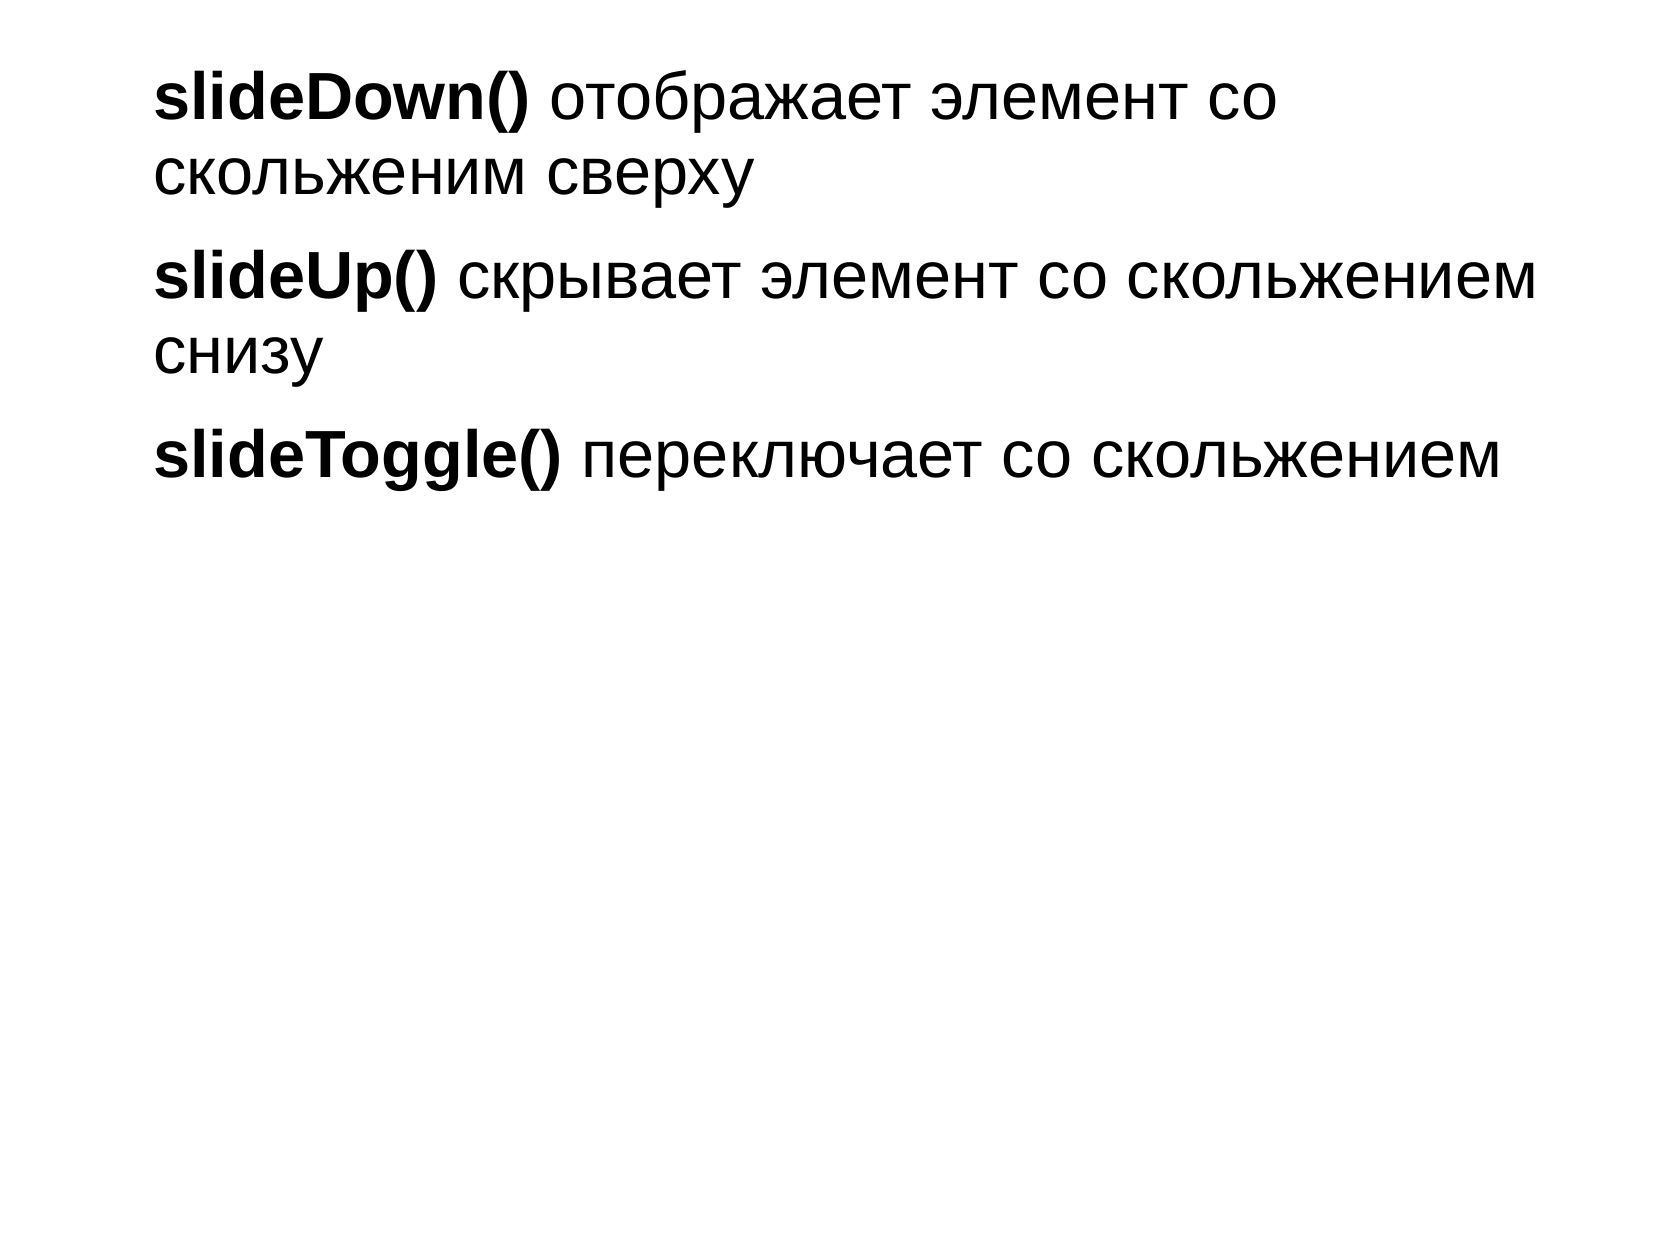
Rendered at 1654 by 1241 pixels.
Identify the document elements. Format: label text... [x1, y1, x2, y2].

list slideDown() отображает элемент со скольженим сверху slideUp() скрывает элемент со скольжением снизу slideToggle() переключает со скольжением [82, 59, 1571, 1109]
